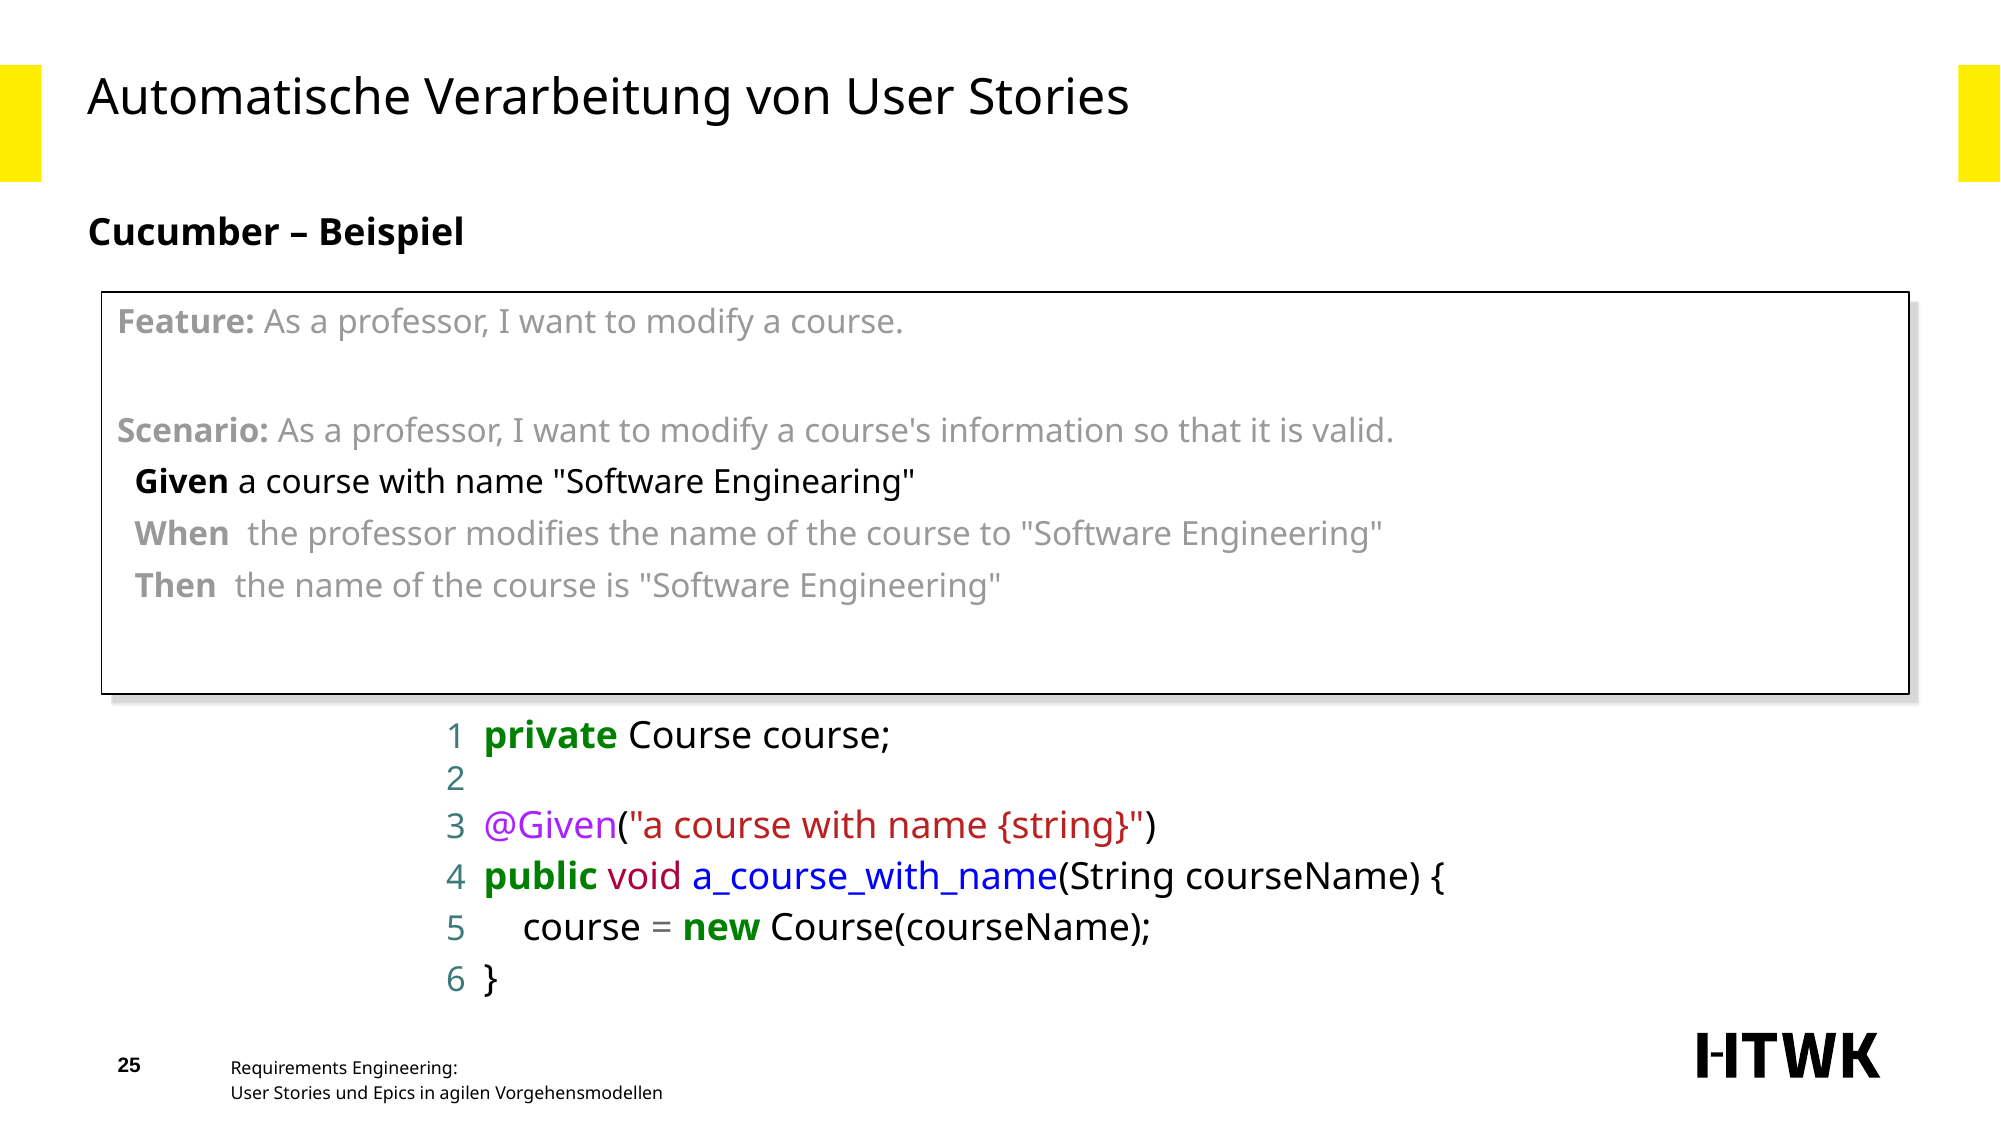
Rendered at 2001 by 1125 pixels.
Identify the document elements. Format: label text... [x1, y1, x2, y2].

text_box 1 private Course course; 2 3 @Given("a course with name {string}") 4 public void a_course_with_name(String courseName) { 5 course = new Course(courseName); 6 } [431, 701, 1719, 1074]
title Automatische Verarbeitung von User Stories [87, 59, 1412, 177]
text_box Feature: As a professor, I want to modify a course. Scenario: As a professor, I want to modify a course's information so that it is valid. Given a course with name "Software Enginearing" When the professor modifies the name of the course to "Software Engineering" Then the name of the course is "Software Engineering" [101, 292, 1909, 694]
text_box Cucumber – Beispiel [87, 207, 1388, 302]
